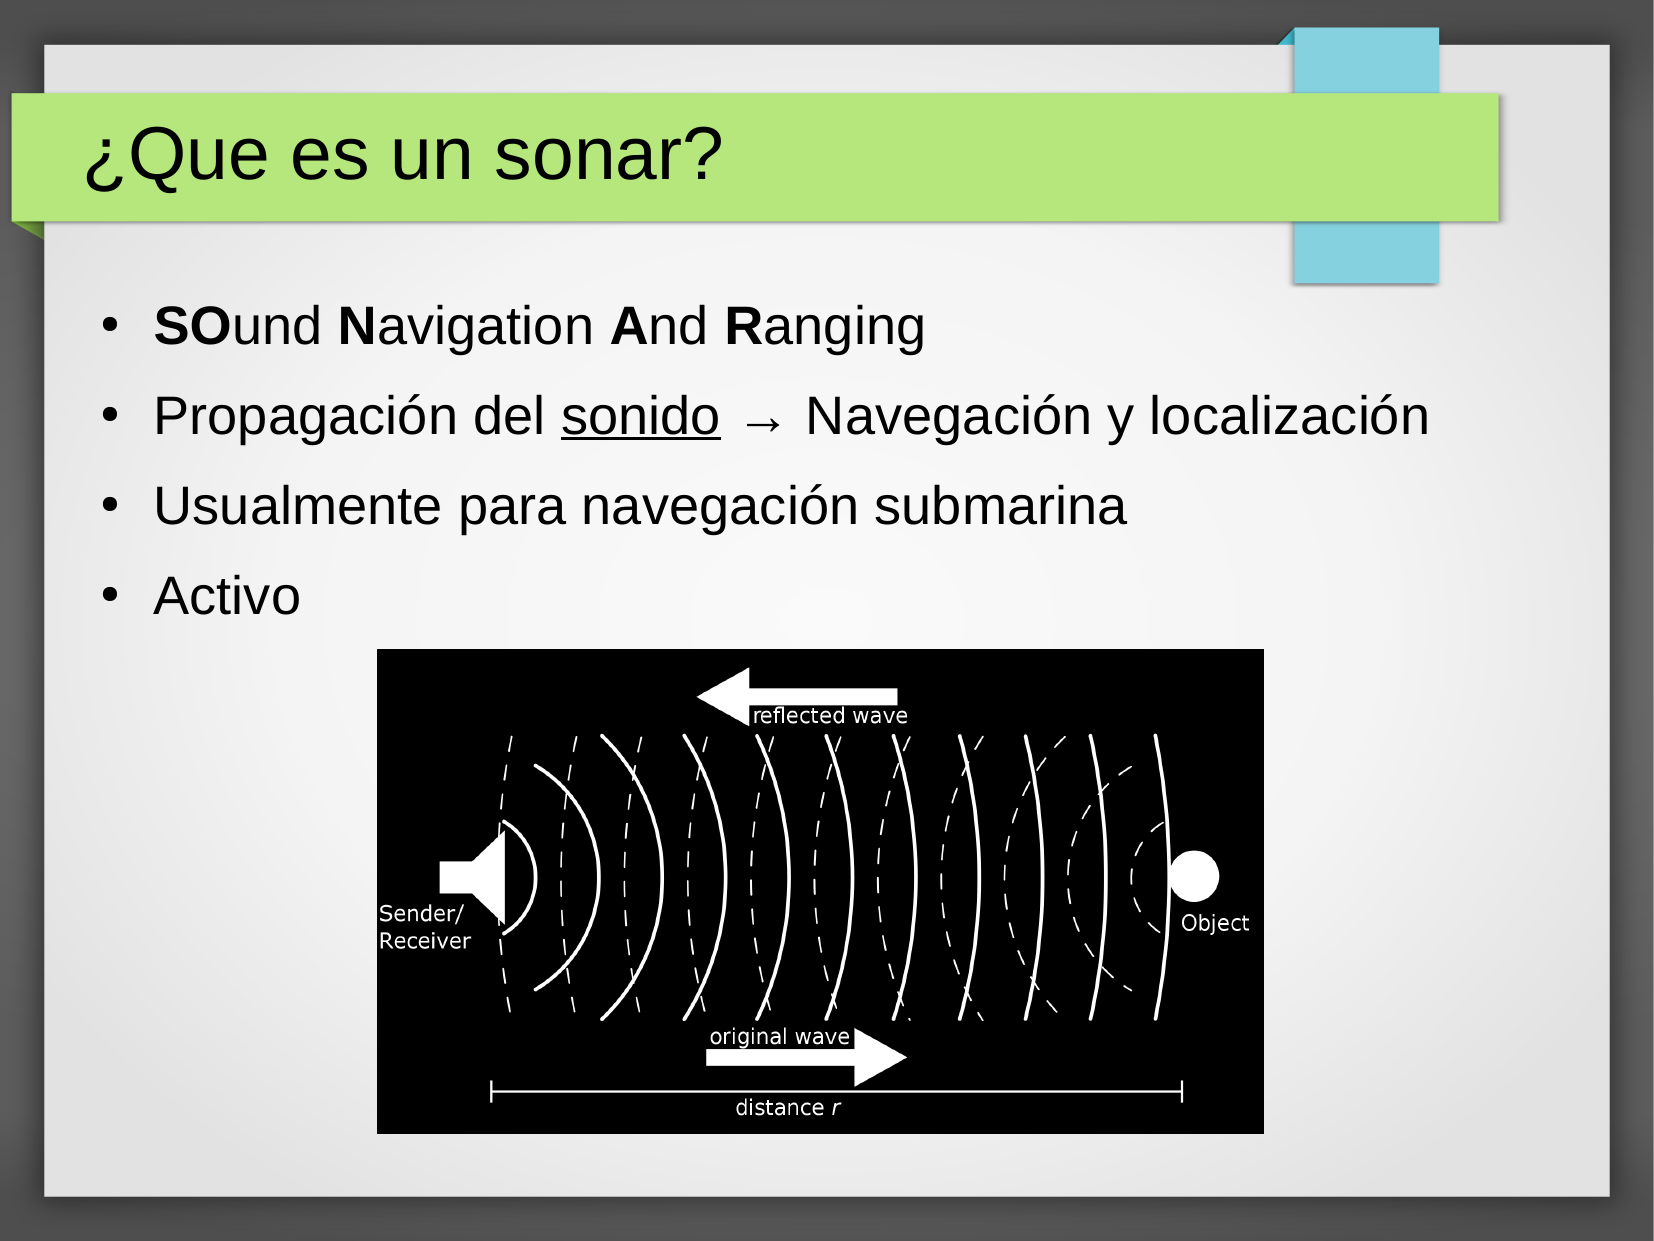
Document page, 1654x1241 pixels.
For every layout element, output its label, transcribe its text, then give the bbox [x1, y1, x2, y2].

title ¿Que es un sonar? [82, 94, 1264, 213]
list SOund Navigation And Ranging Propagación del sonido → Navegación y localización Usualmente para navegación submarina Activo [82, 295, 1571, 1015]
picture [0, 0, 1654, 1241]
